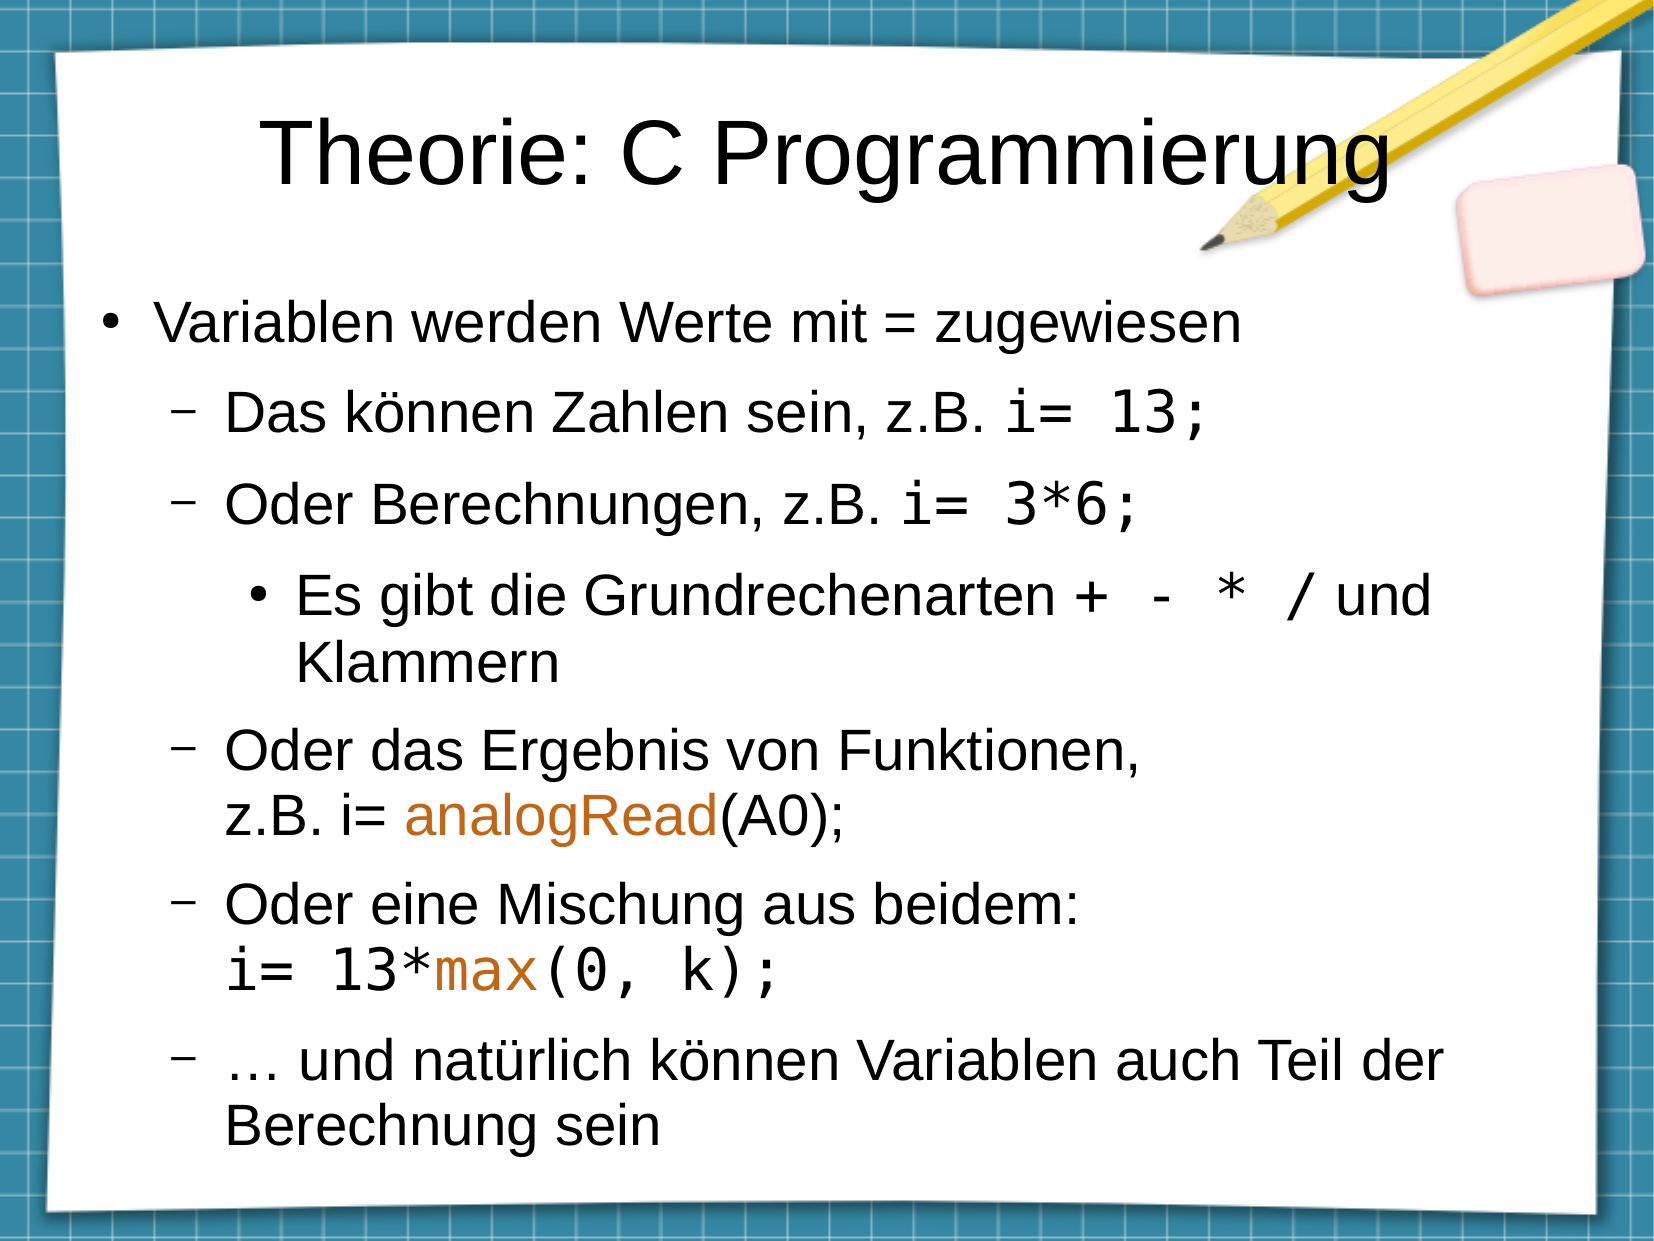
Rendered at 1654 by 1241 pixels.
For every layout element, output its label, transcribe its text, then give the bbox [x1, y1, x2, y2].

picture [0, 0, 1654, 1241]
title Theorie: C Programmierung [82, 49, 1571, 257]
list Variablen werden Werte mit = zugewiesen Das können Zahlen sein, z.B. i= 13; Oder Berechnungen, z.B. i= 3*6; Es gibt die Grundrechenarten + - * / und Klammern Oder das Ergebnis von Funktionen, z.B. i= analogRead(A0); Oder eine Mischung aus beidem: i= 13*max(0, k); … und natürlich können Variablen auch Teil der Berechnung sein [82, 290, 1571, 1159]
